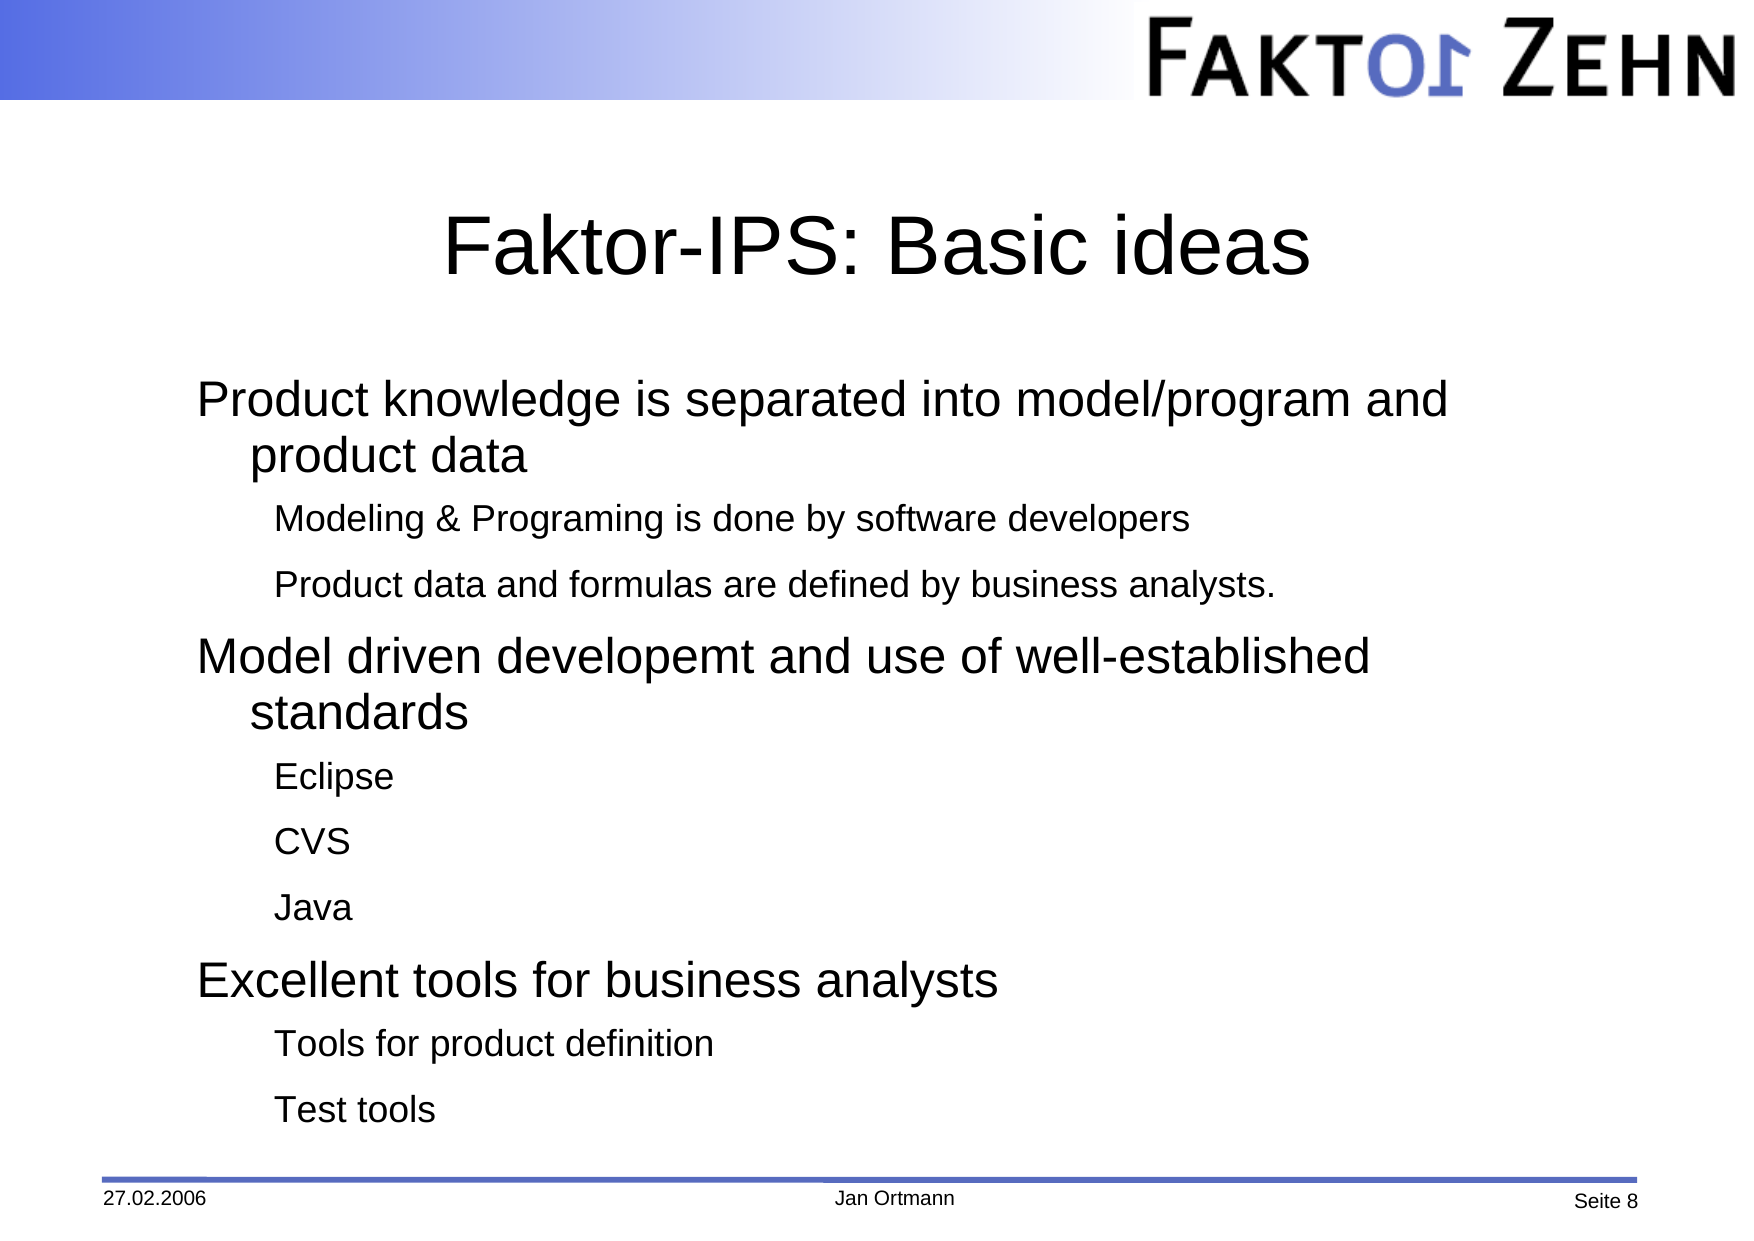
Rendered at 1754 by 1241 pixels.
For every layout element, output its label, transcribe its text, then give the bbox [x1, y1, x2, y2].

title Faktor-IPS: Basic ideas [179, 142, 1576, 349]
list Product knowledge is separated into model/program and product data Modeling & Programing is done by software developers Product data and formulas are defined by business analysts. Model driven developemt and use of well-established standards Eclipse CVS Java Excellent tools for business analysts Tools for product definition Test tools [179, 371, 1576, 1131]
picture [1133, 2, 1749, 105]
